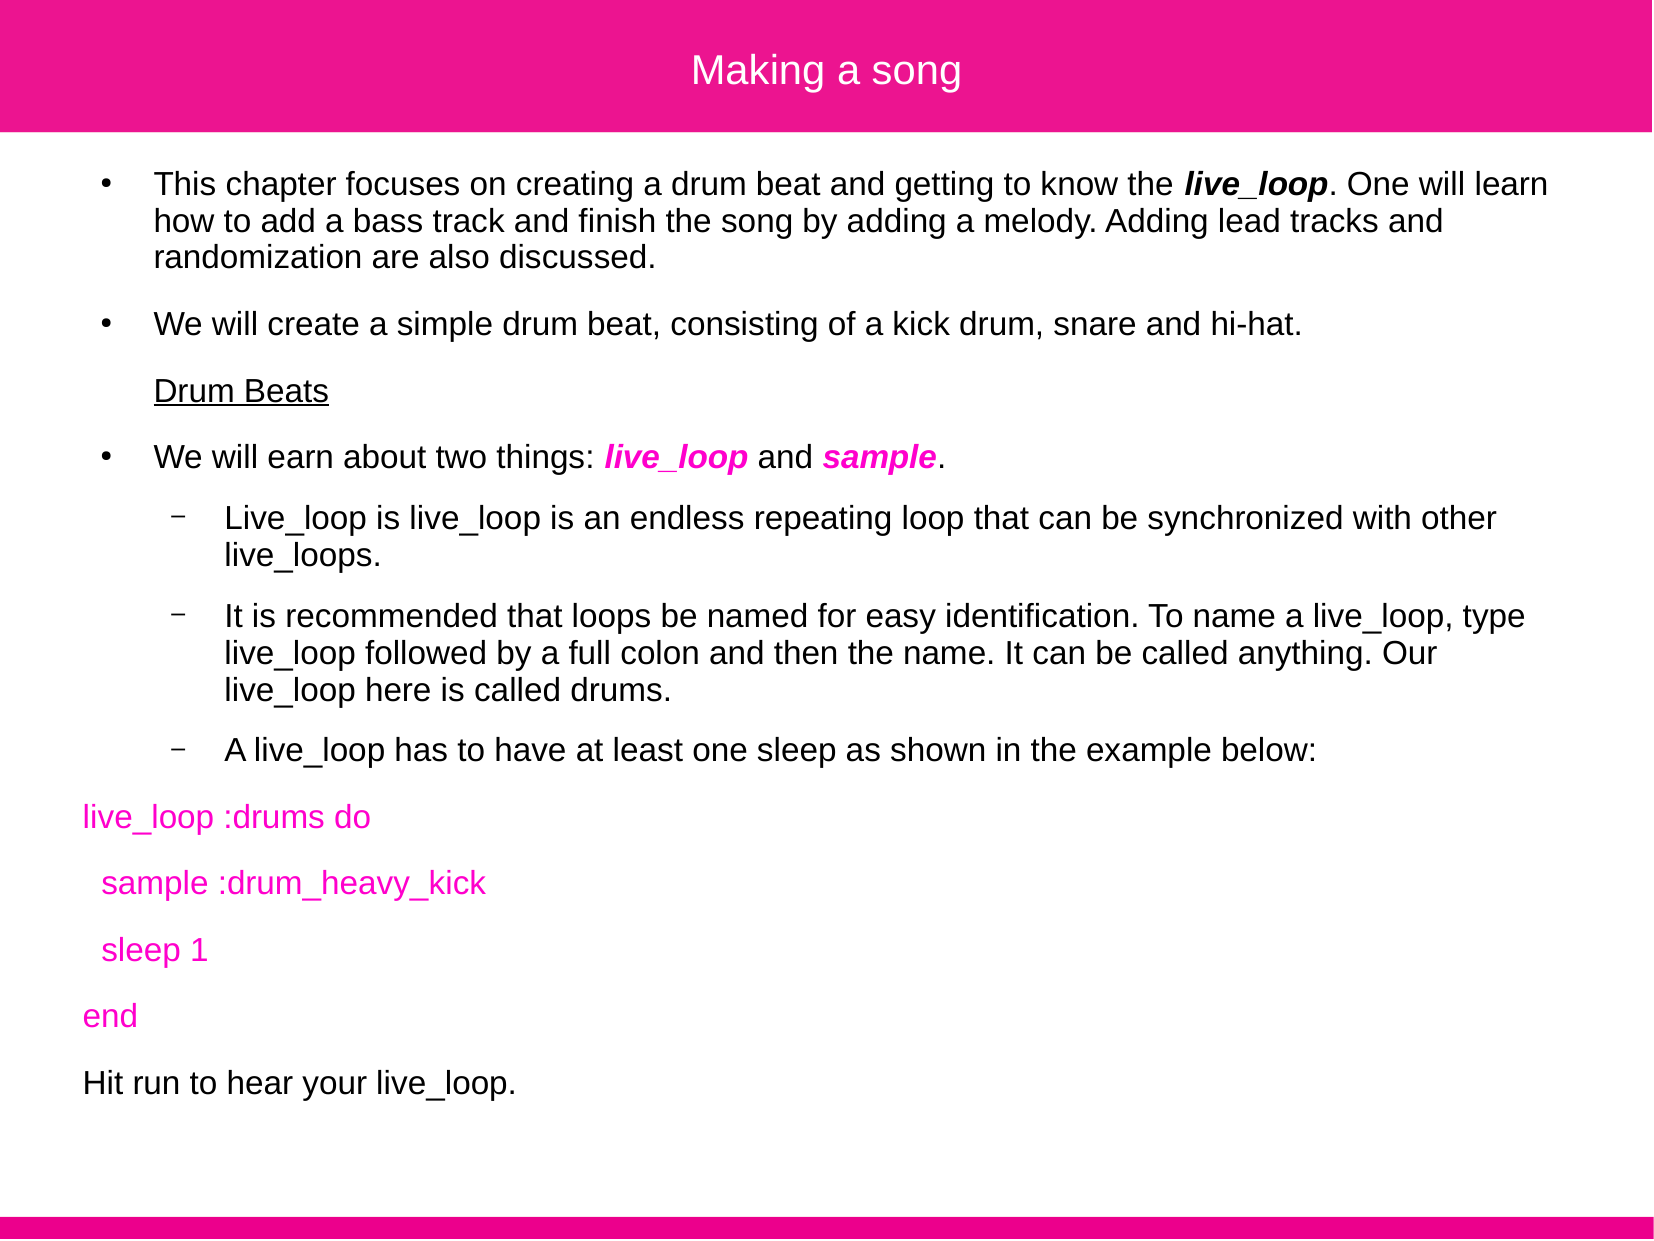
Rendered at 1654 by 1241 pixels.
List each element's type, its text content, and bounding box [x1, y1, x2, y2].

picture [0, 0, 1654, 1241]
title Making a song [82, 46, 1571, 94]
list This chapter focuses on creating a drum beat and getting to know the live_loop. One will learn how to add a bass track and finish the song by adding a melody. Adding lead tracks and randomization are also discussed. We will create a simple drum beat, consisting of a kick drum, snare and hi-hat. Drum Beats We will earn about two things: live_loop and sample. Live_loop is live_loop is an endless repeating loop that can be synchronized with other live_loops. It is recommended that loops be named for easy identification. To name a live_loop, type live_loop followed by a full colon and then the name. It can be called anything. Our live_loop here is called drums. A live_loop has to have at least one sleep as shown in the example below: live_loop :drums do sample :drum_heavy_kick sleep 1 end Hit run to hear your live_loop. [82, 165, 1571, 1156]
